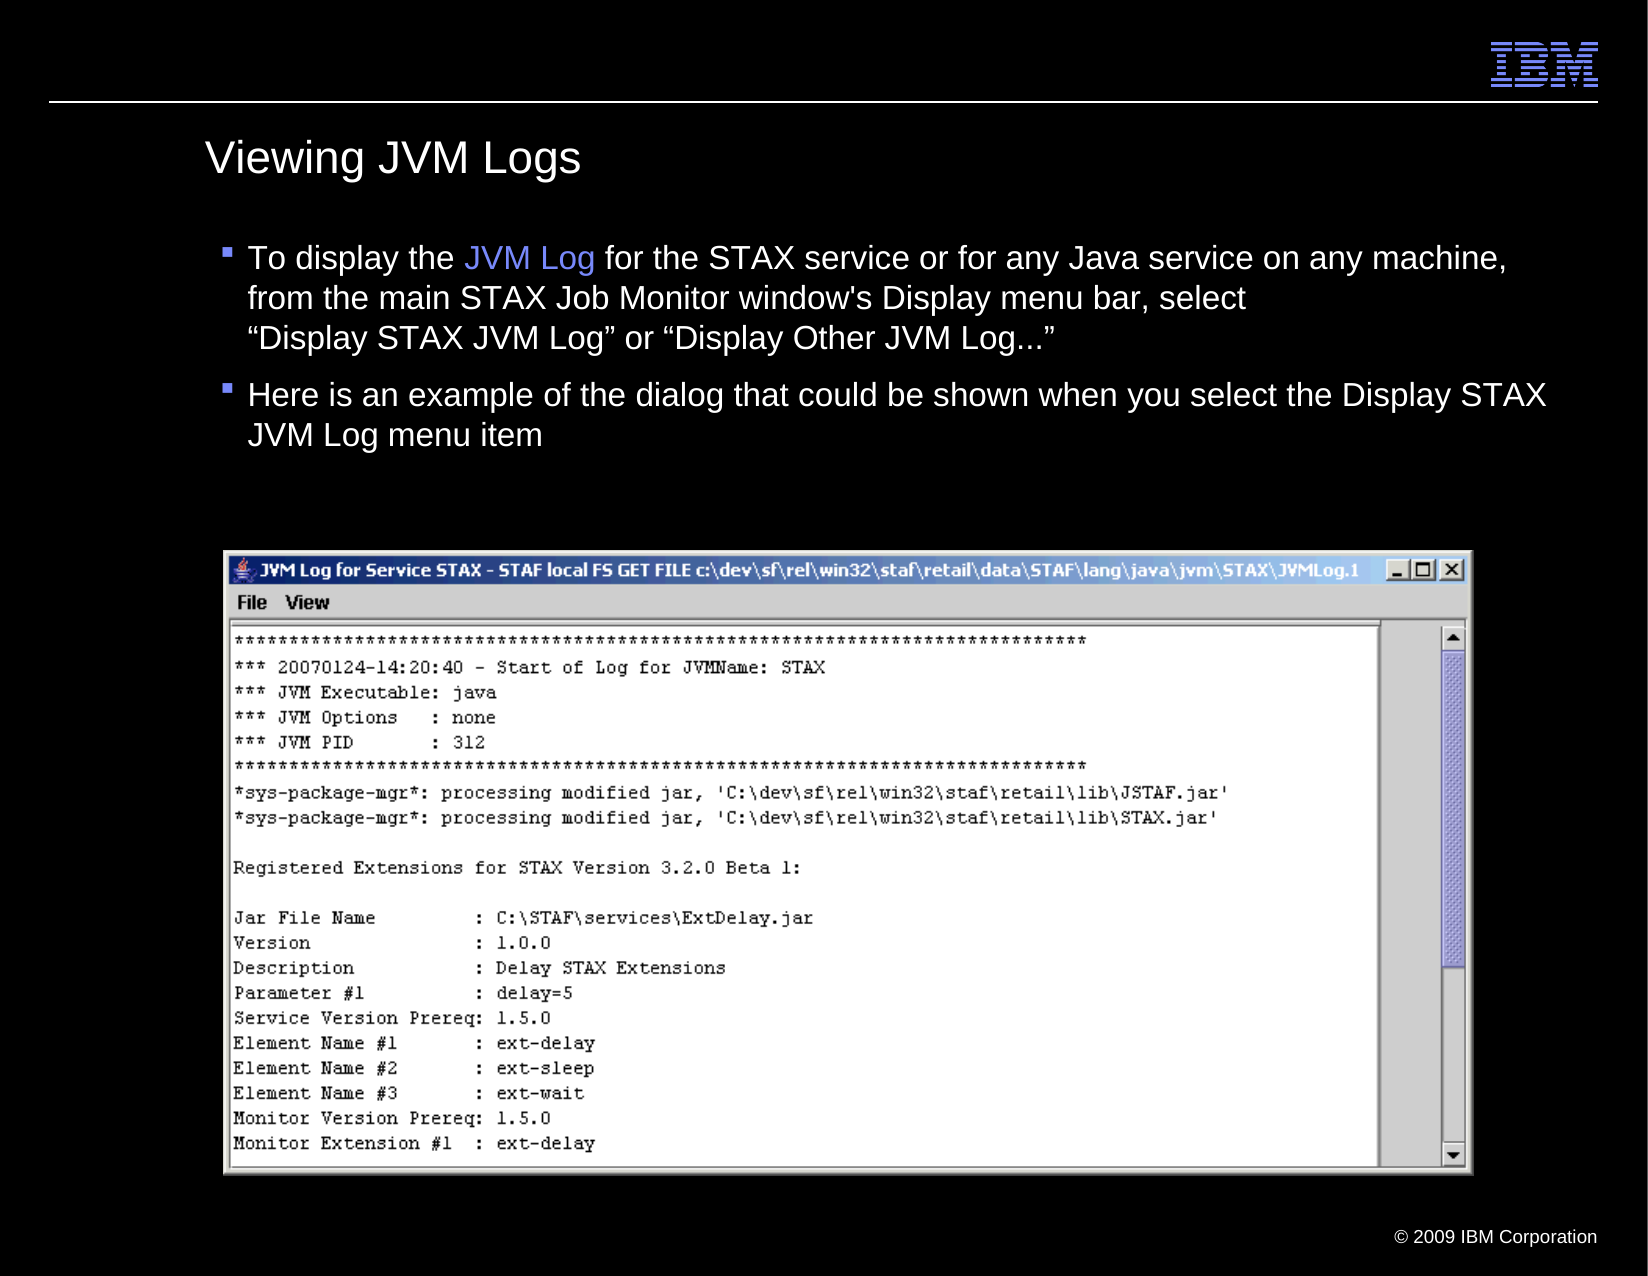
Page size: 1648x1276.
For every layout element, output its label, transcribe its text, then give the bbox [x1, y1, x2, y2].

picture [1491, 42, 1598, 87]
title Viewing JVM Logs [188, 125, 1648, 219]
text_box To display the JVM Log for the STAX service or for any Java service on any machine, from the main STAX Job Monitor window's Display menu bar, select “Display STAX JVM Log” or “Display Other JVM Log...” Here is an example of the dialog that could be shown when you select the Display STAX JVM Log menu item [219, 236, 1570, 453]
picture [223, 550, 1474, 1176]
